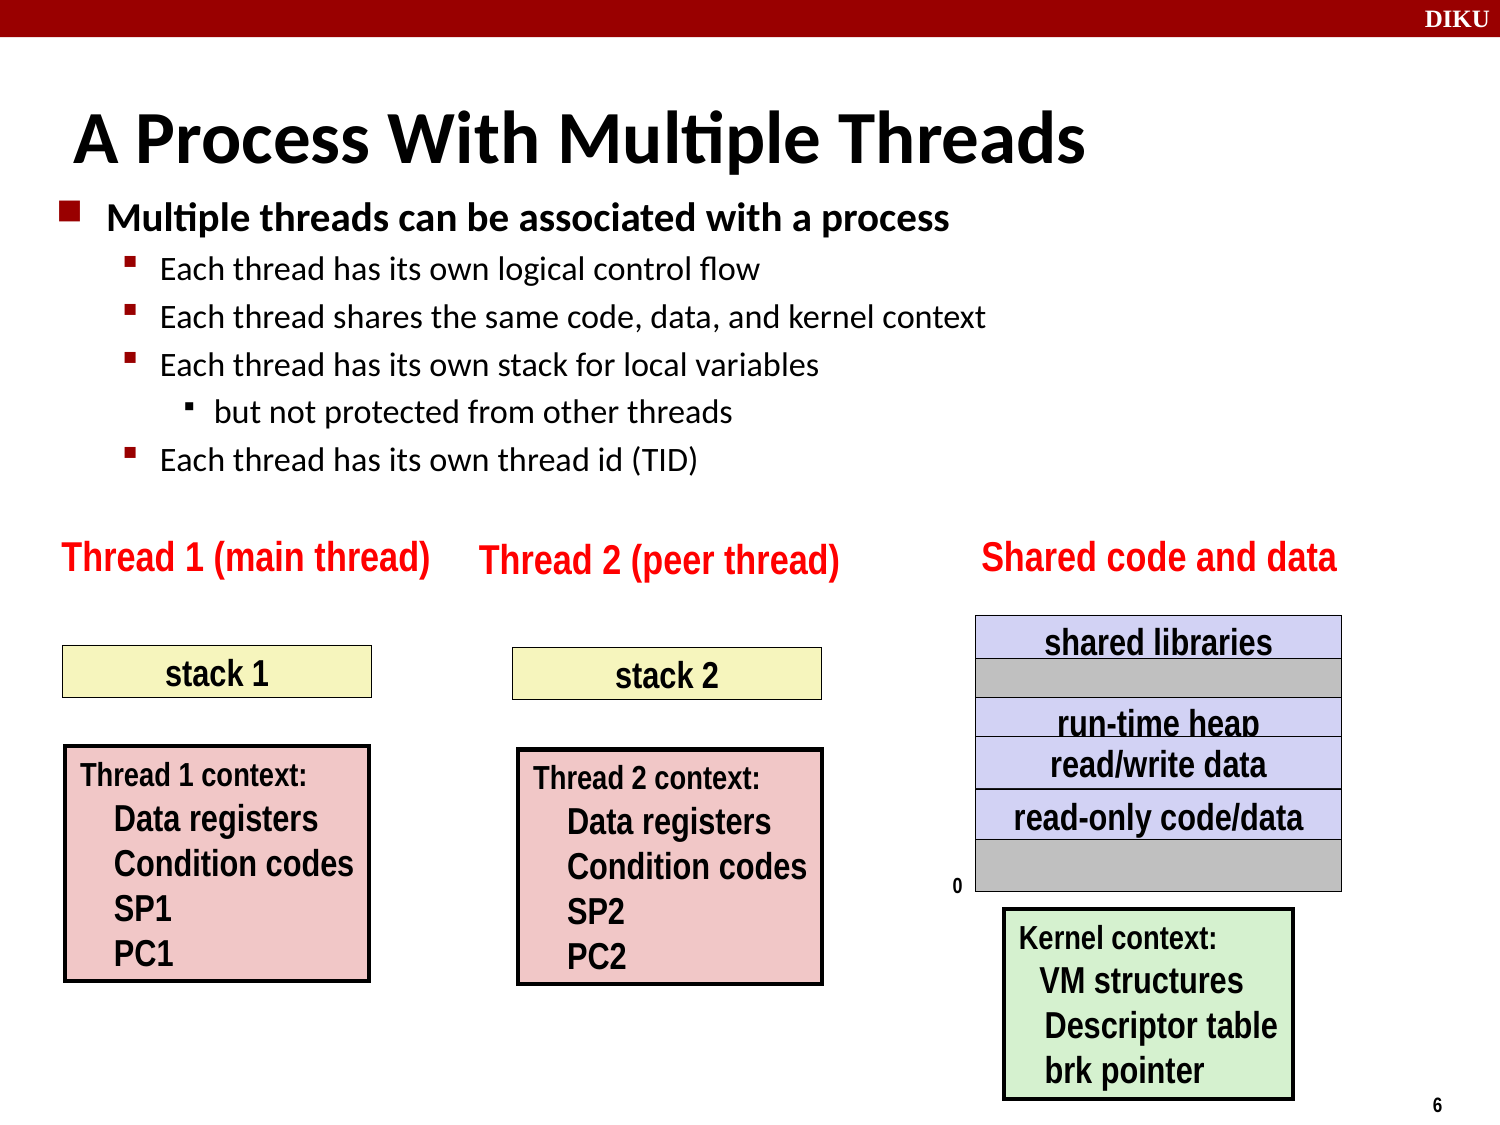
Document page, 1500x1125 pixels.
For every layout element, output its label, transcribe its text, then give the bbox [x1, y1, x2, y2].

text_box read/write data [975, 736, 1342, 788]
text_box shared libraries [975, 614, 1342, 658]
text_box Thread 1 (main thread) [46, 522, 446, 587]
text_box Kernel context: VM structures Descriptor table brk pointer [1004, 909, 1293, 1099]
text_box Thread 2 context: Data registers Condition codes SP2 PC2 [518, 749, 823, 985]
text_box [975, 658, 1342, 697]
text_box A Process With Multiple Threads [58, 71, 1304, 183]
text_box Multiple threads can be associated with a process Each thread has its own logical control flow Each thread shares the same code, data, and kernel context Each thread has its own stack for local variables but not protected from other threads Each thread has its own thread id (TID) [45, 183, 1408, 488]
text_box Shared code and data [956, 522, 1353, 587]
text_box [975, 838, 1342, 892]
text_box read-only code/data [975, 788, 1342, 838]
text_box 0 [937, 863, 978, 905]
text_box Thread 1 context: Data registers Condition codes SP1 PC1 [65, 746, 369, 981]
text_box stack 1 [62, 644, 372, 697]
text_box stack 2 [512, 647, 822, 700]
text_box Thread 2 (peer thread) [463, 525, 856, 591]
text_box run-time heap [975, 697, 1342, 736]
